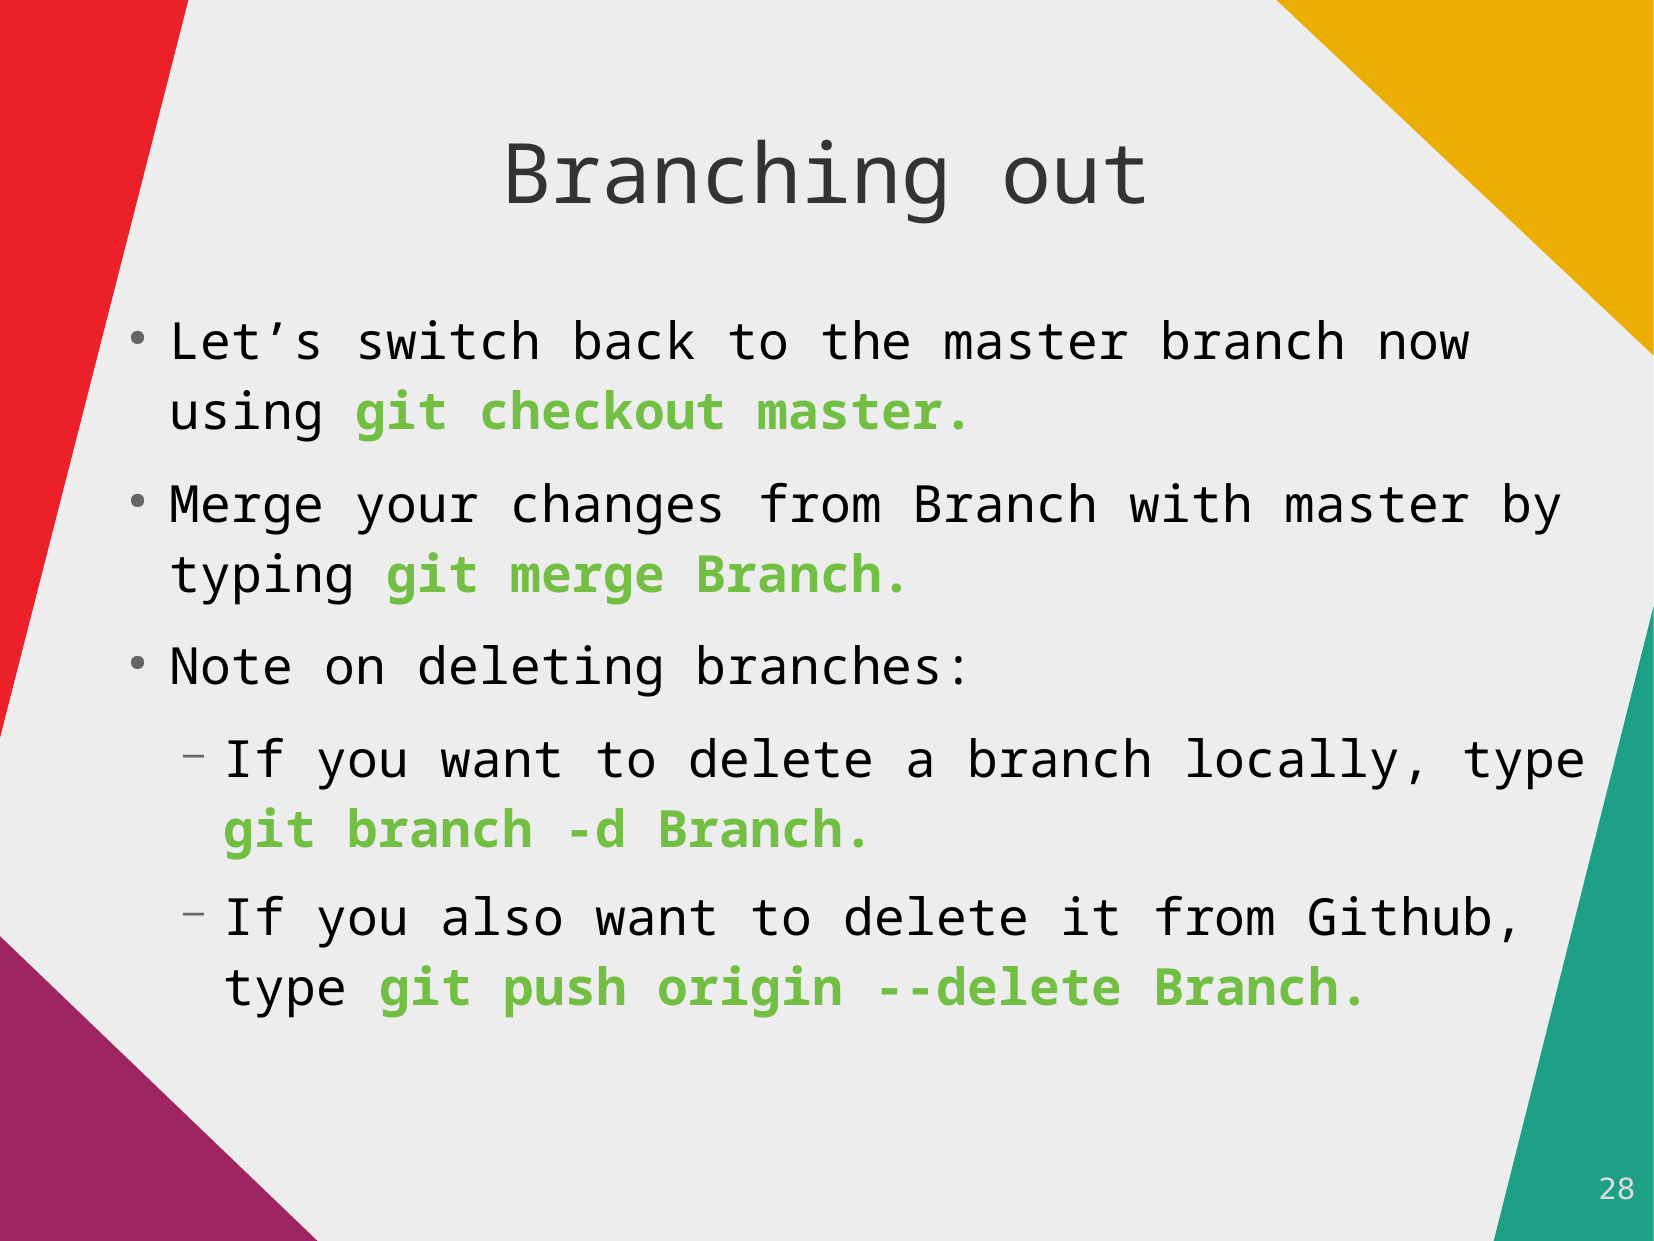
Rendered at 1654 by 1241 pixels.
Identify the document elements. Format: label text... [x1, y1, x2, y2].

list Let’s switch back to the master branch now using git checkout master. Merge your changes from Branch with master by typing git merge Branch. Note on deleting branches: If you want to delete a branch locally, type git branch -d Branch. If you also want to delete it from Github, type git push origin --delete Branch. [114, 304, 1621, 1036]
title Branching out [114, 73, 1539, 271]
